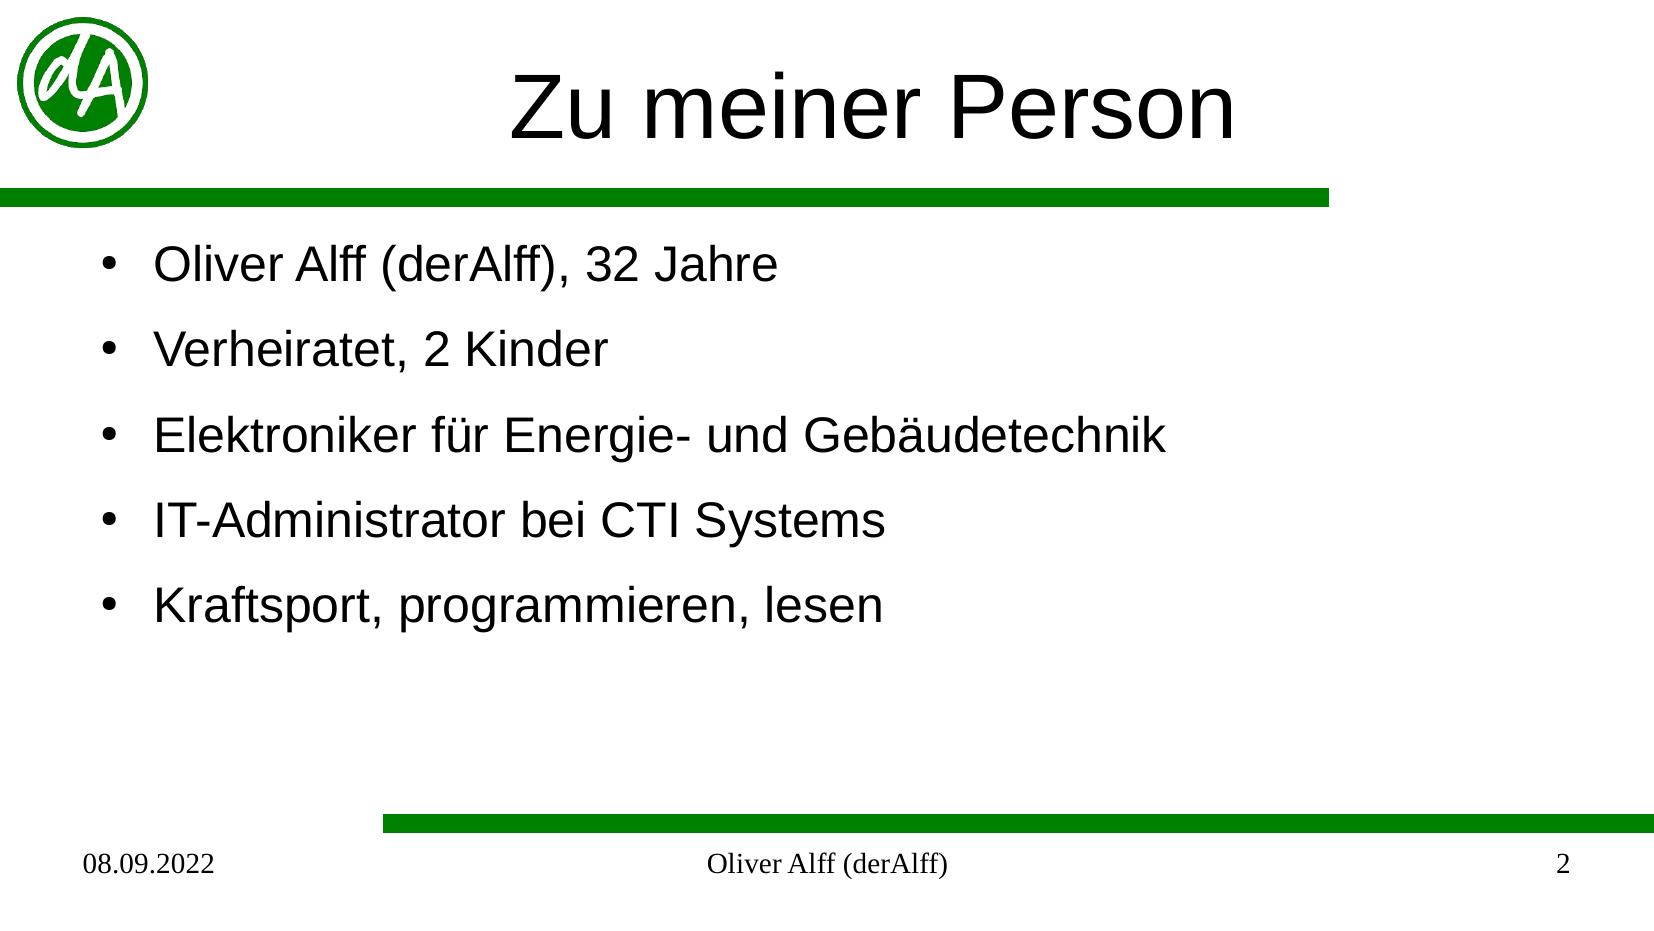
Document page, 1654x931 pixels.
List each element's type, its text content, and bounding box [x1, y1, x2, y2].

title Zu meiner Person [177, 37, 1571, 178]
picture [17, 17, 148, 148]
list Oliver Alff (derAlff), 32 Jahre Verheiratet, 2 Kinder Elektroniker für Energie- und Gebäudetechnik IT-Administrator bei CTI Systems Kraftsport, programmieren, lesen [82, 236, 1571, 816]
